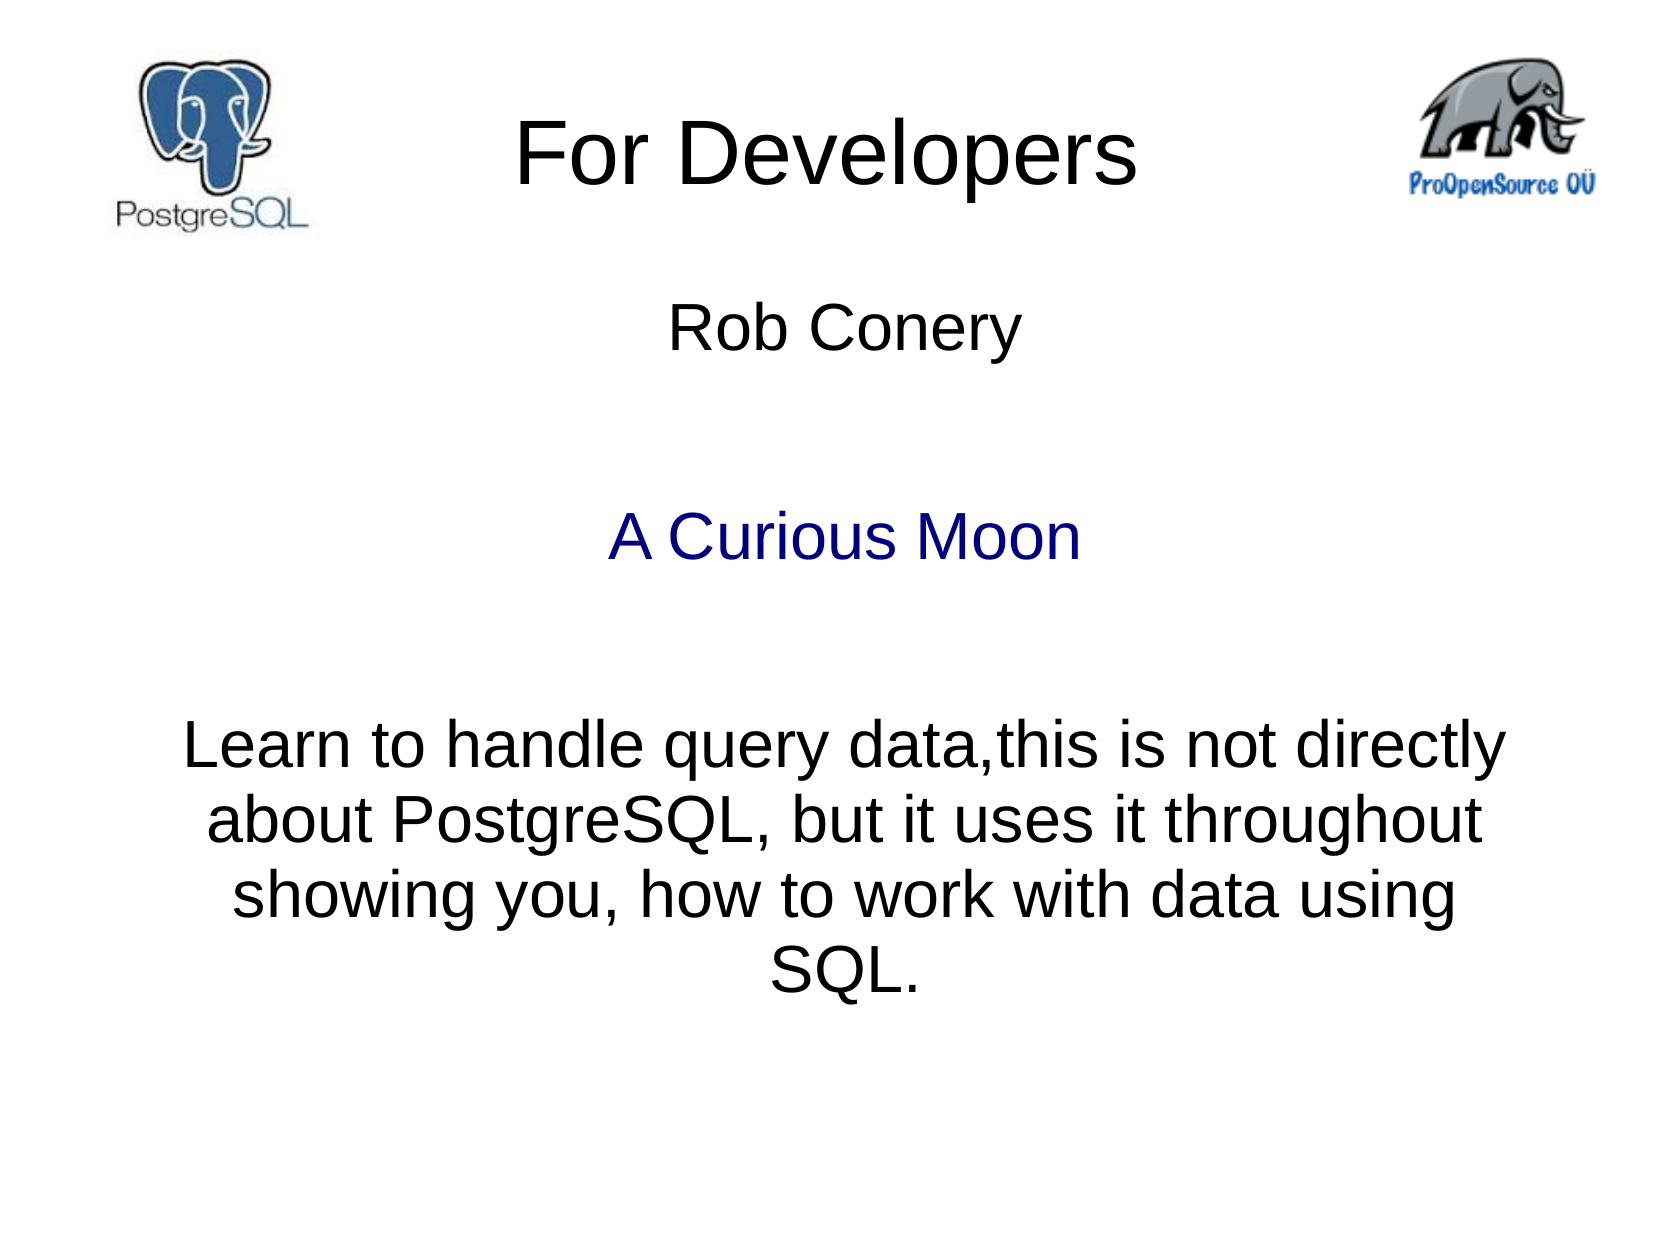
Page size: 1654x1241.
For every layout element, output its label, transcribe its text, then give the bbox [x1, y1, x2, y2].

picture [1408, 50, 1598, 203]
list Rob Conery A Curious Moon Learn to handle query data,this is not directly about PostgreSQL, but it uses it throughout showing you, how to work with data using SQL. [82, 290, 1538, 1010]
picture [58, 50, 356, 237]
title For Developers [82, 49, 1571, 257]
